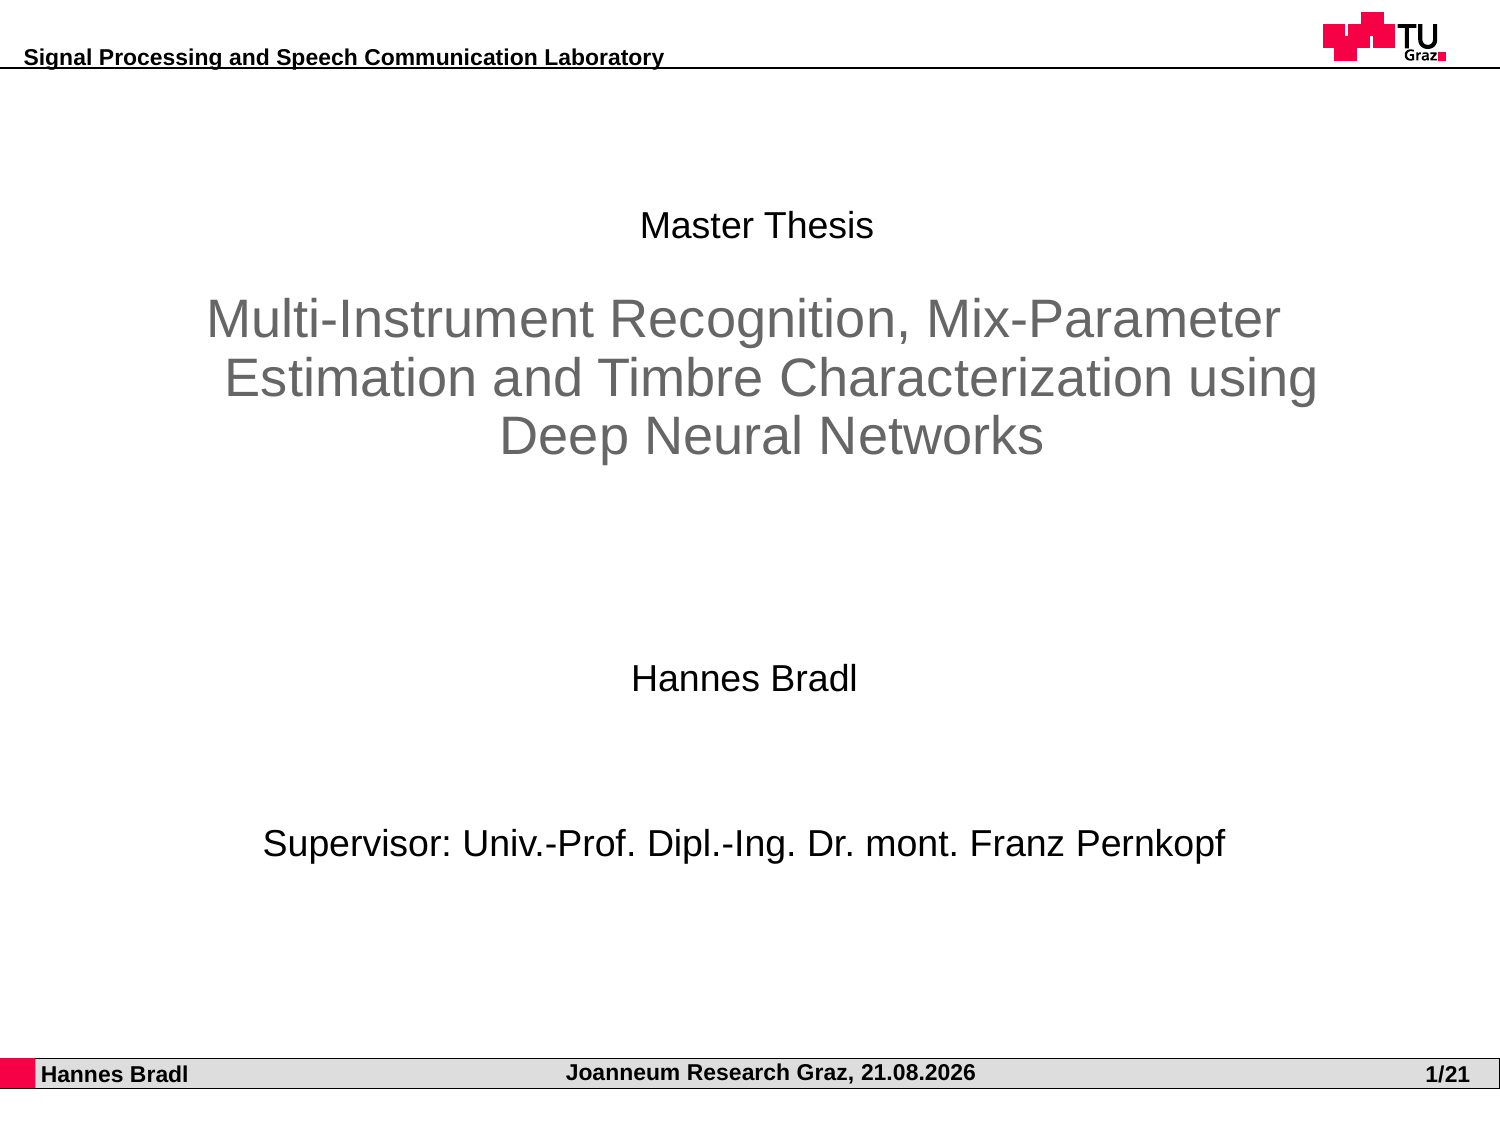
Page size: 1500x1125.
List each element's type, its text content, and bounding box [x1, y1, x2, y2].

list Multi-Instrument Recognition, Mix-Parameter Estimation and Timbre Characterization using Deep Neural Networks Hannes Bradl Supervisor: Univ.-Prof. Dipl.-Ing. Dr. mont. Franz Pernkopf [106, 283, 1382, 803]
list Master Thesis [319, 171, 1134, 271]
